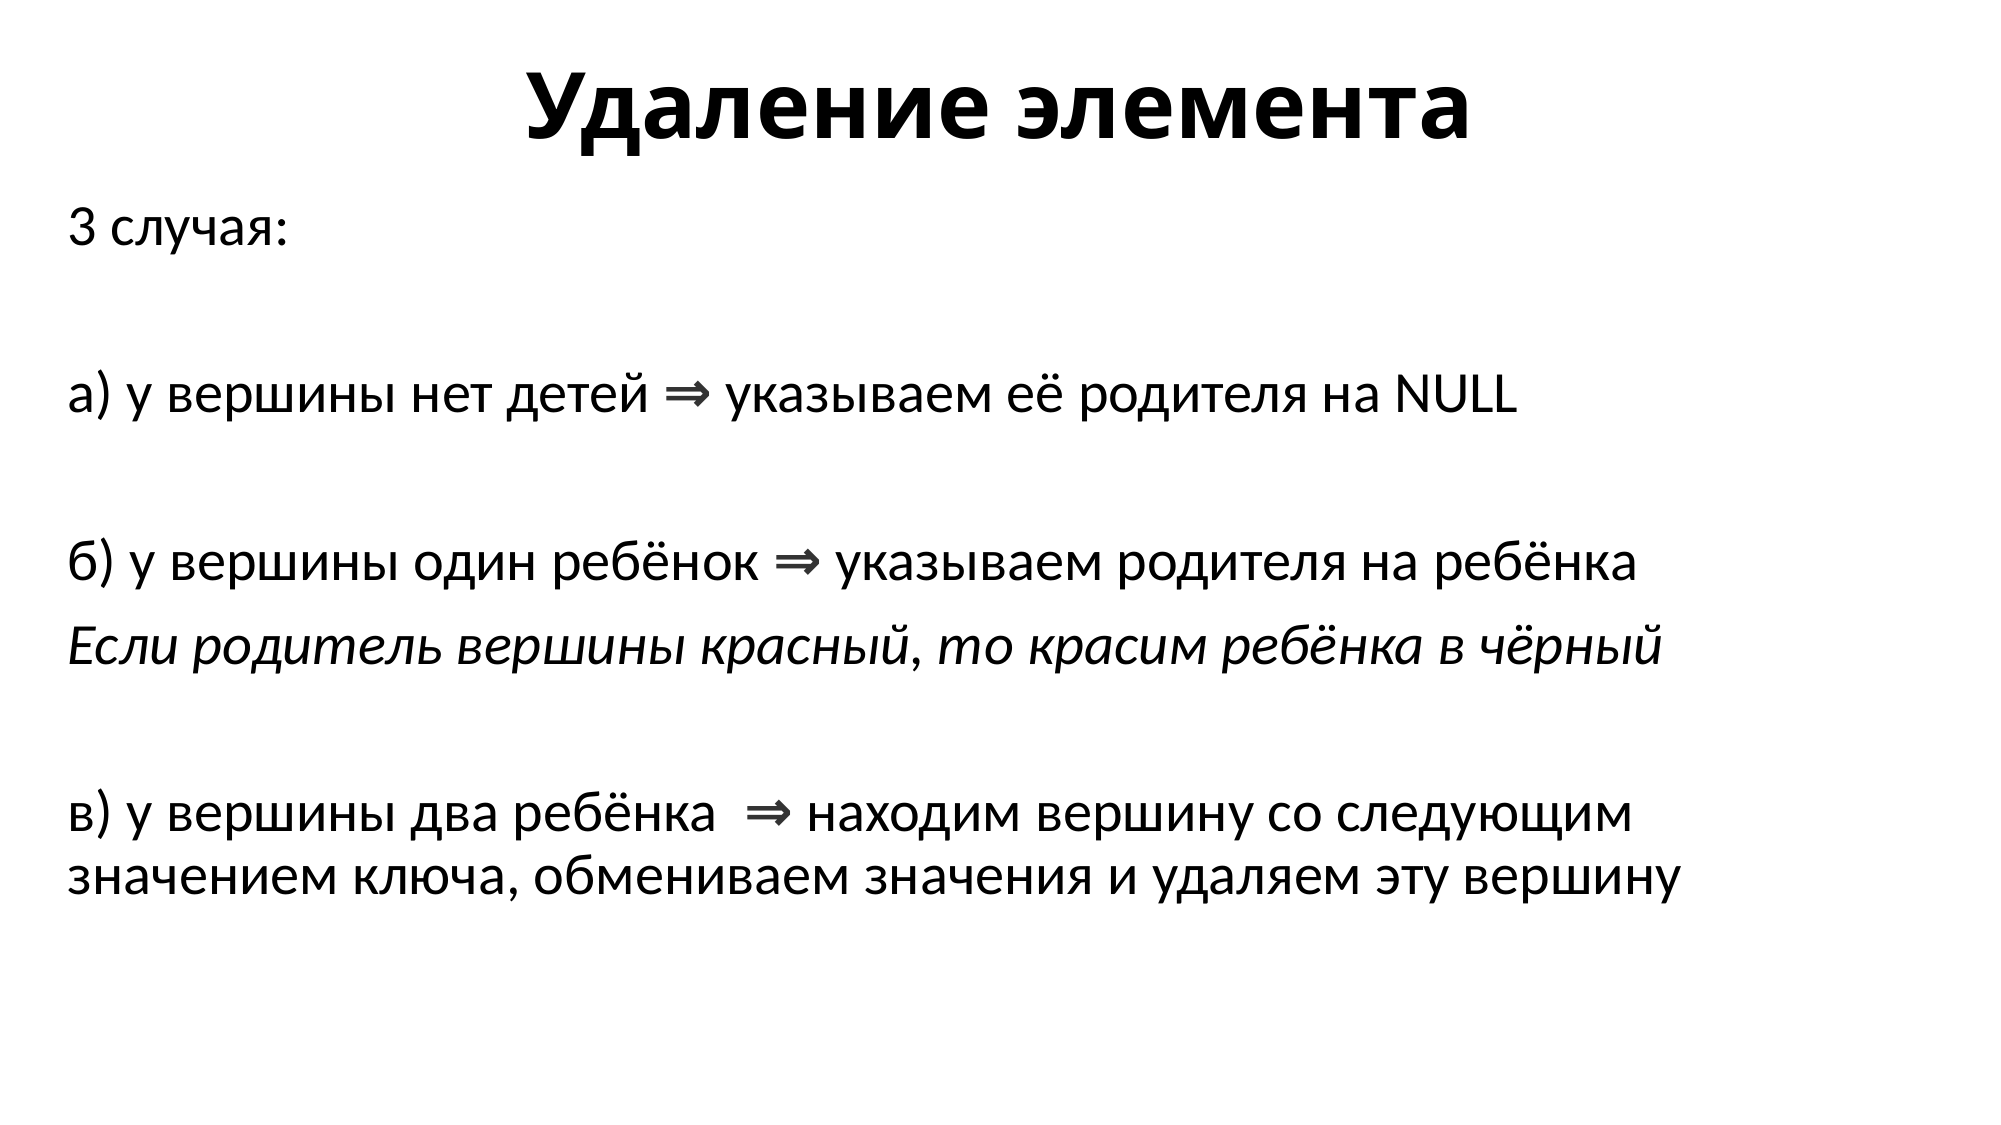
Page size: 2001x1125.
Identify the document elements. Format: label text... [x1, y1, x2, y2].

title Удаление элемента [137, 0, 1863, 187]
list 3 случая: а) у вершины нет детей ⇒ указываем её родителя на NULL б) у вершины один ребёнок ⇒ указываем родителя на ребёнка Если родитель вершины красный, то красим ребёнка в чёрный в) у вершины два ребёнка ⇒ находим вершину со следующим значением ключа, обмениваем значения и удаляем эту вершину [52, 187, 1875, 1031]
